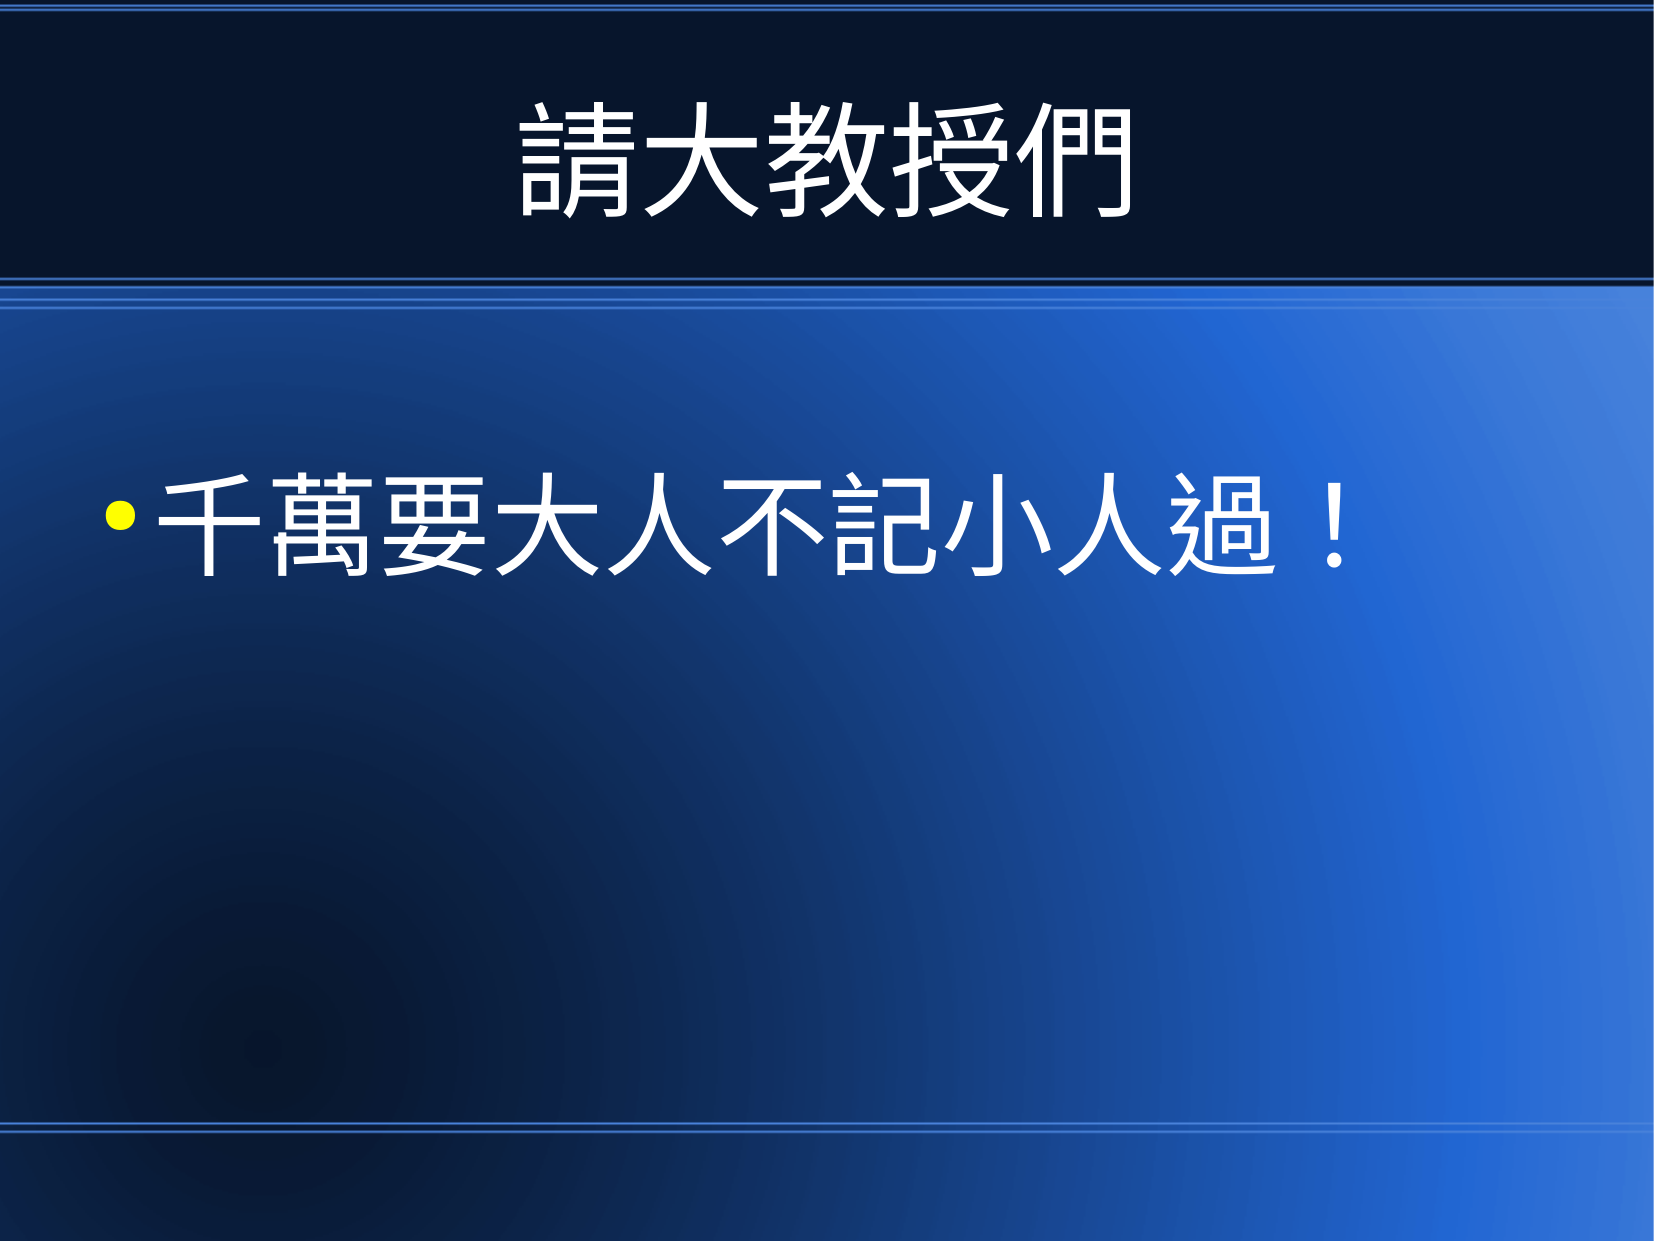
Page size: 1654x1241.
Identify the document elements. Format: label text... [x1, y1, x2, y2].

title 請大教授們 [82, 49, 1571, 257]
picture [0, 0, 1654, 1241]
list 千萬要大人不記小人過！ [82, 355, 1571, 1241]
